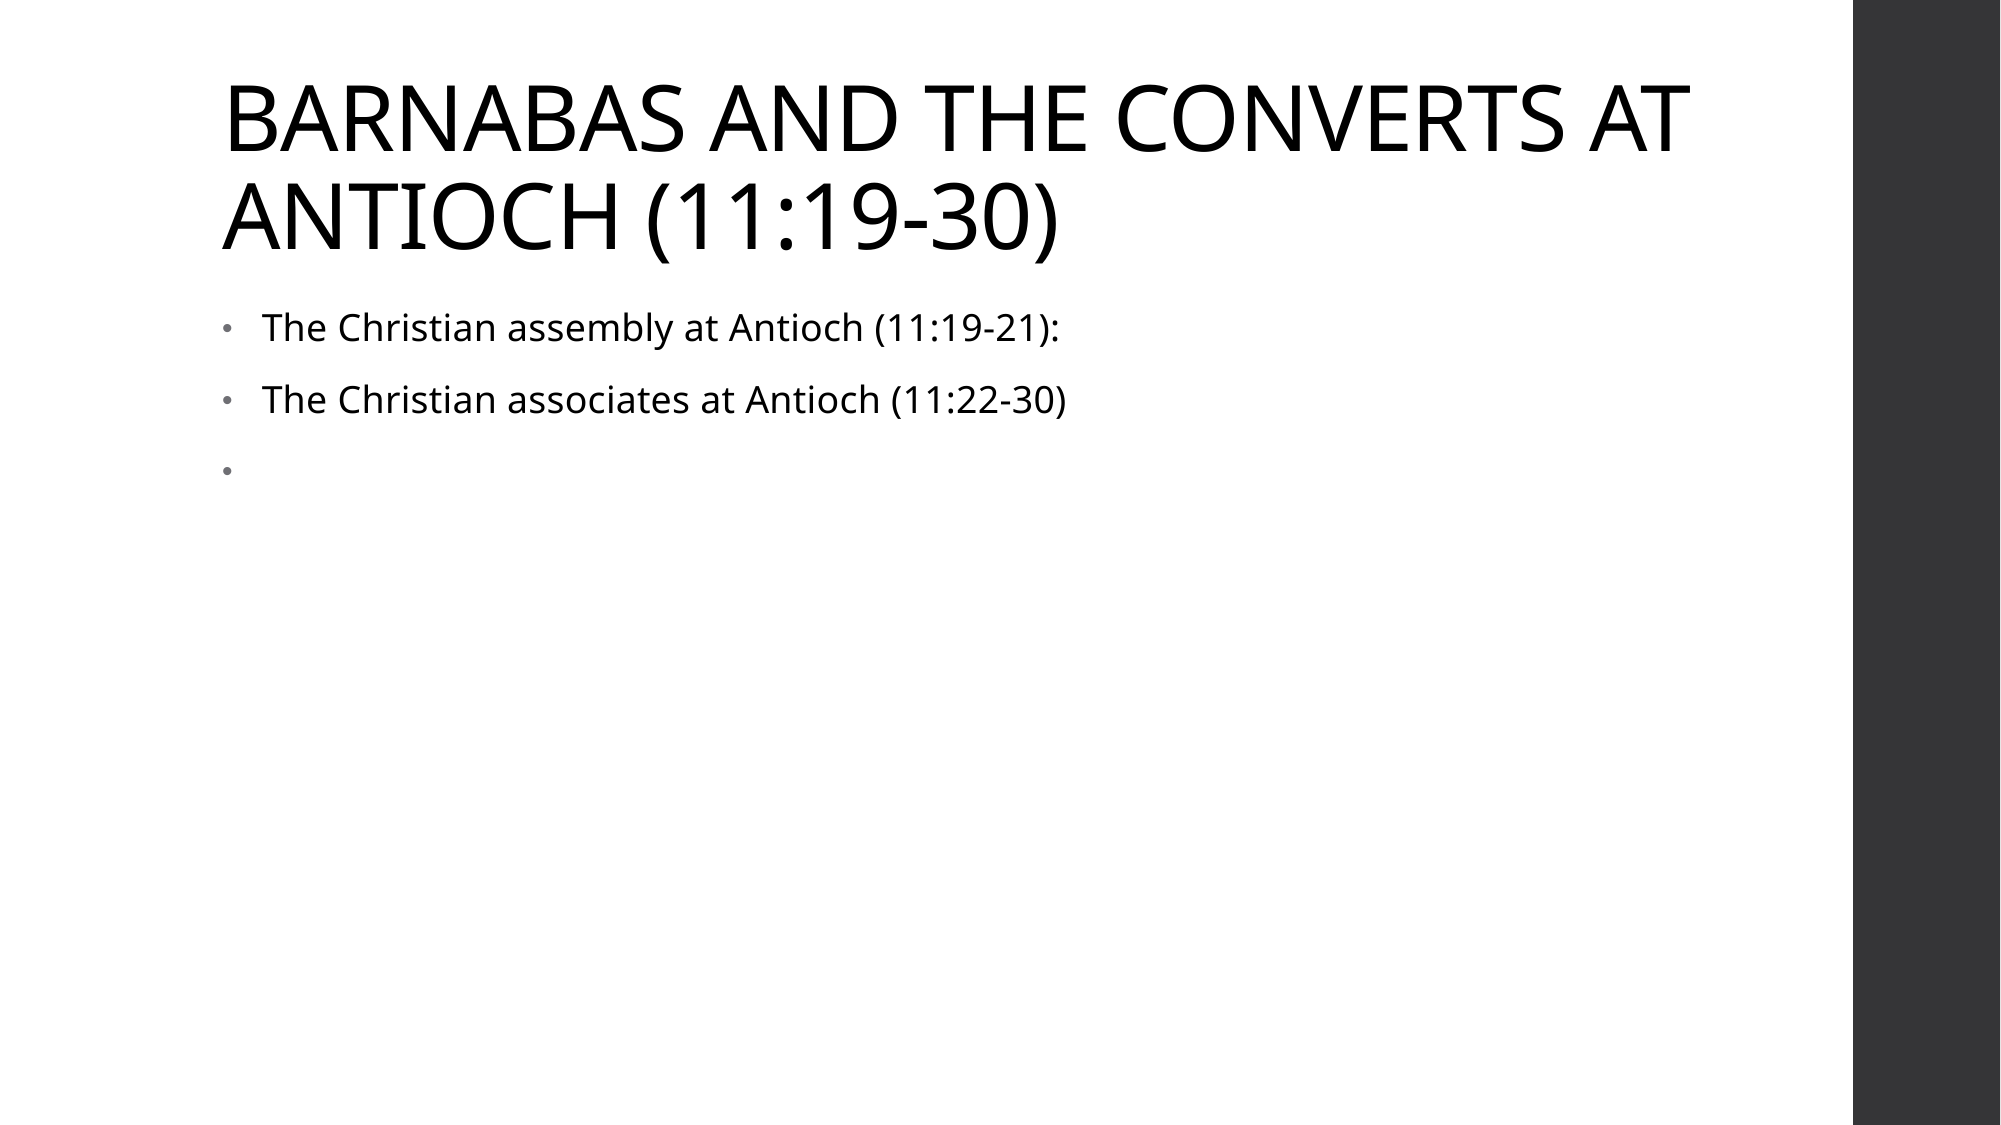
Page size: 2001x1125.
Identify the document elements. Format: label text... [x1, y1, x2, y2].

title BARNABAS AND THE CONVERTS AT ANTIOCH (11:19-30) [206, 60, 1797, 278]
list The Christian assembly at Antioch (11:19-21): The Christian associates at Antioch (11:22-30) [206, 299, 1617, 1014]
